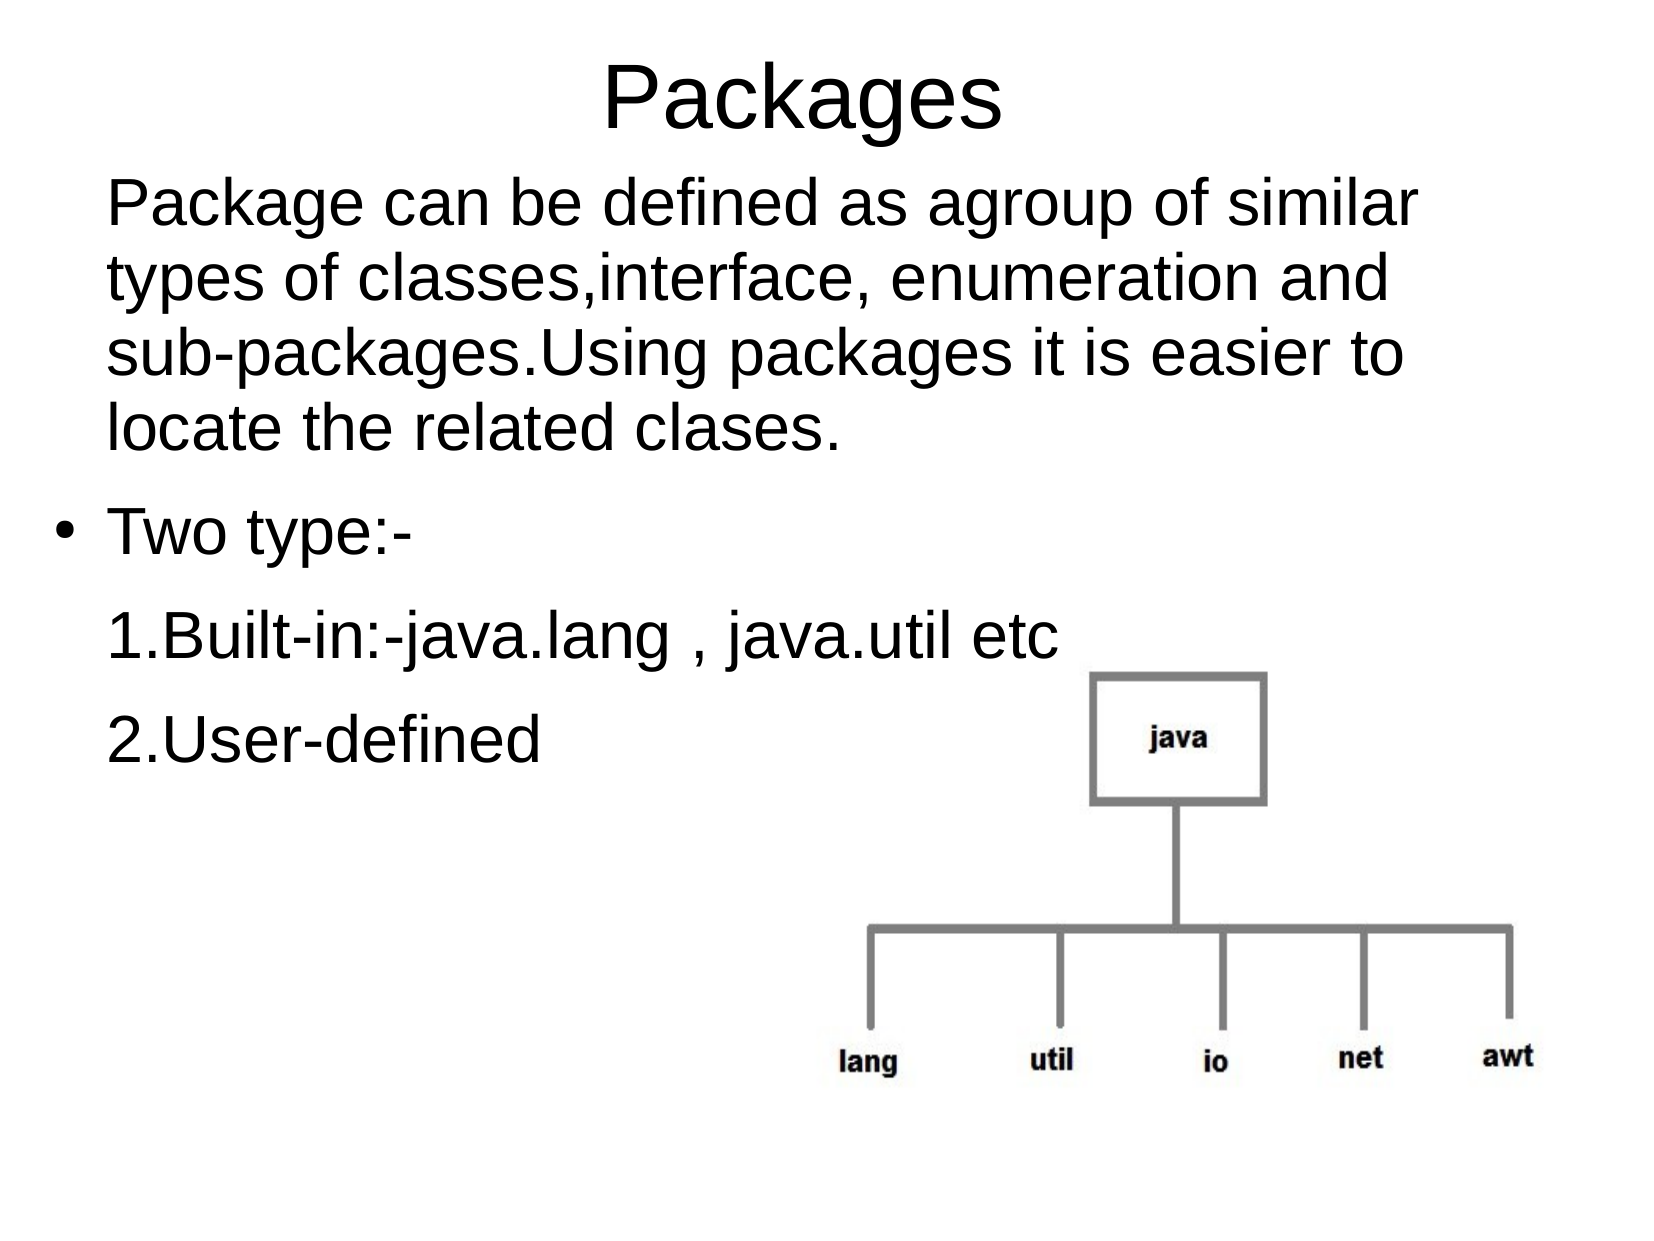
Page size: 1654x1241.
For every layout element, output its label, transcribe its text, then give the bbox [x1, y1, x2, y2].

picture [767, 602, 1628, 1209]
list Package can be defined as agroup of similar types of classes,interface, enumeration and sub-packages.Using packages it is easier to locate the related clases. Two type:- 1.Built-in:-java.lang , java.util etc 2.User-defined [35, 165, 1524, 885]
title Packages [59, 0, 1548, 201]
